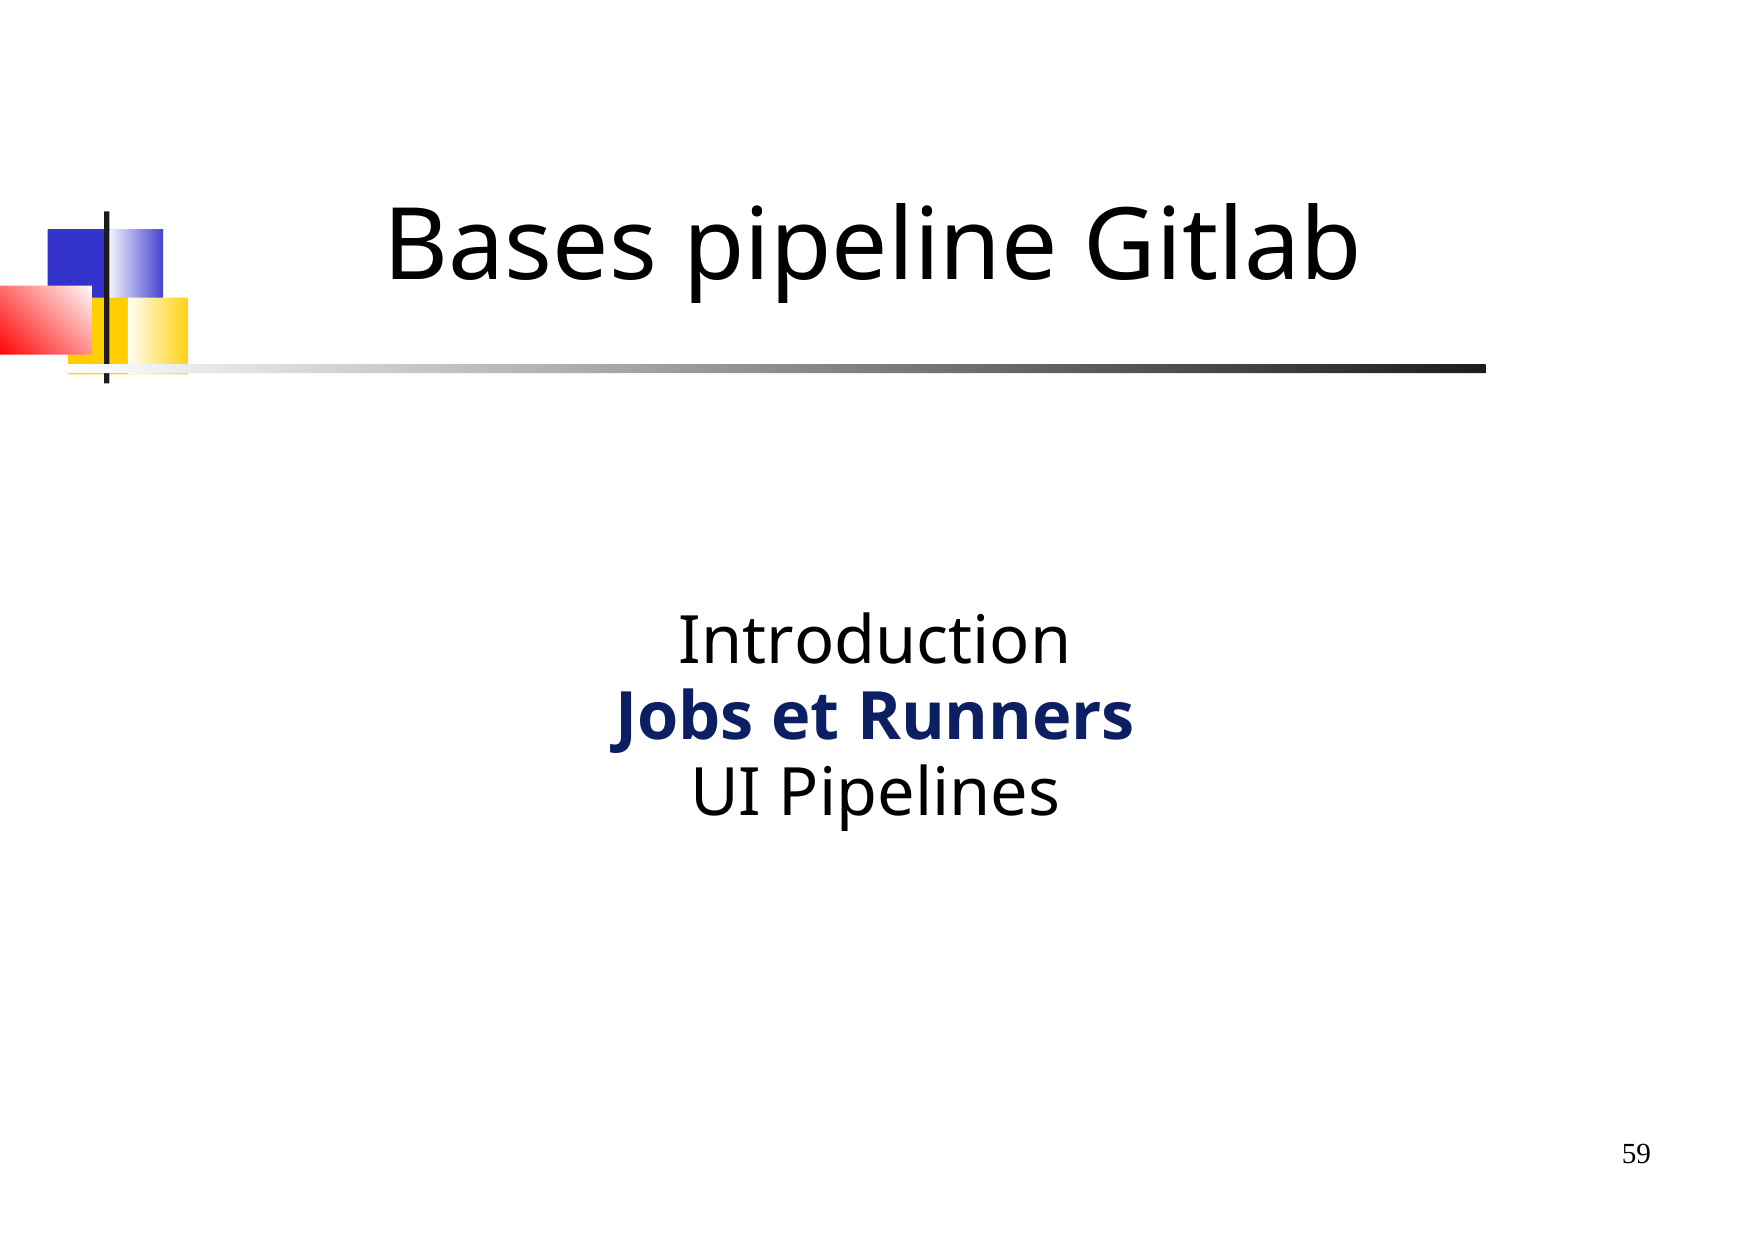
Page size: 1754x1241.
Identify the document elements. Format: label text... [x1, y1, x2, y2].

subtitle Introduction Jobs et Runners UI Pipelines [179, 371, 1567, 1091]
title Bases pipeline Gitlab [179, 139, 1567, 351]
